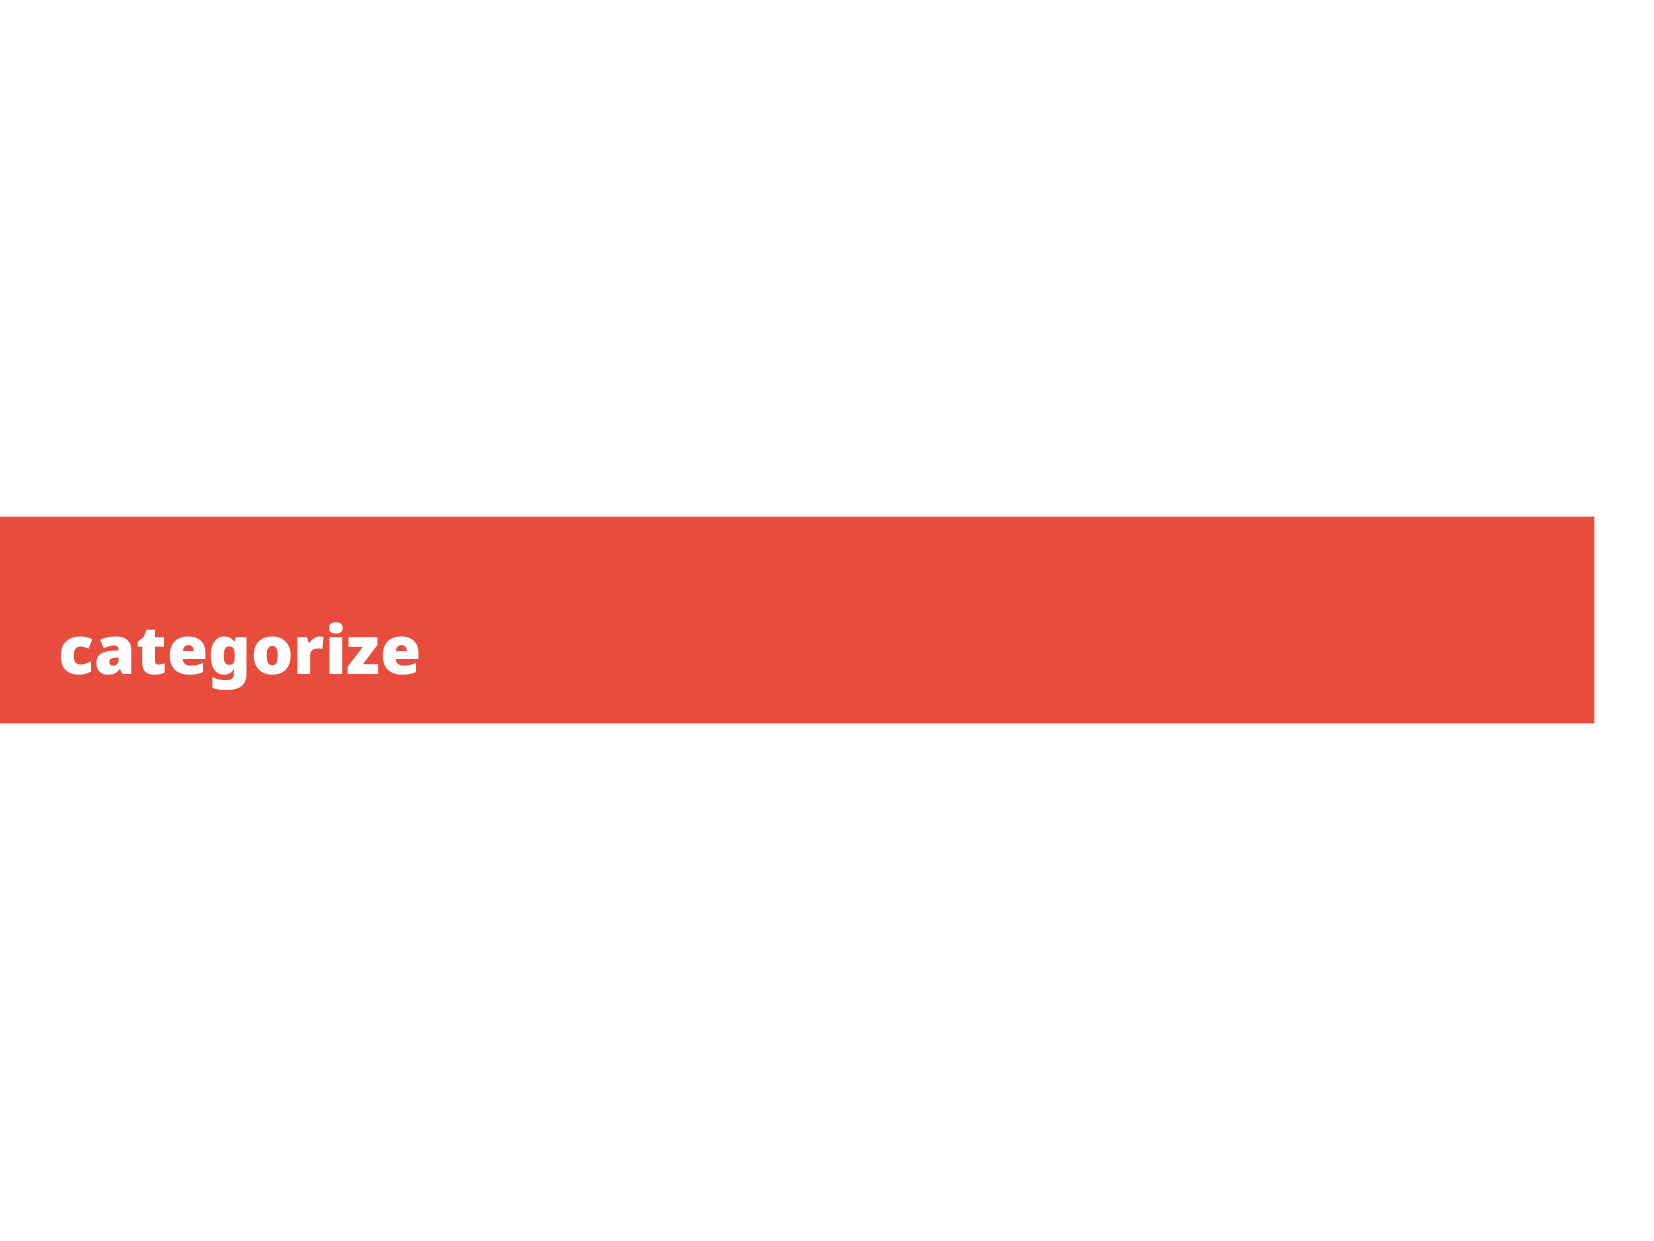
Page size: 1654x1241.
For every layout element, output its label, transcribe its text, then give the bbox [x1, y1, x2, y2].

title categorize [59, 546, 1595, 694]
